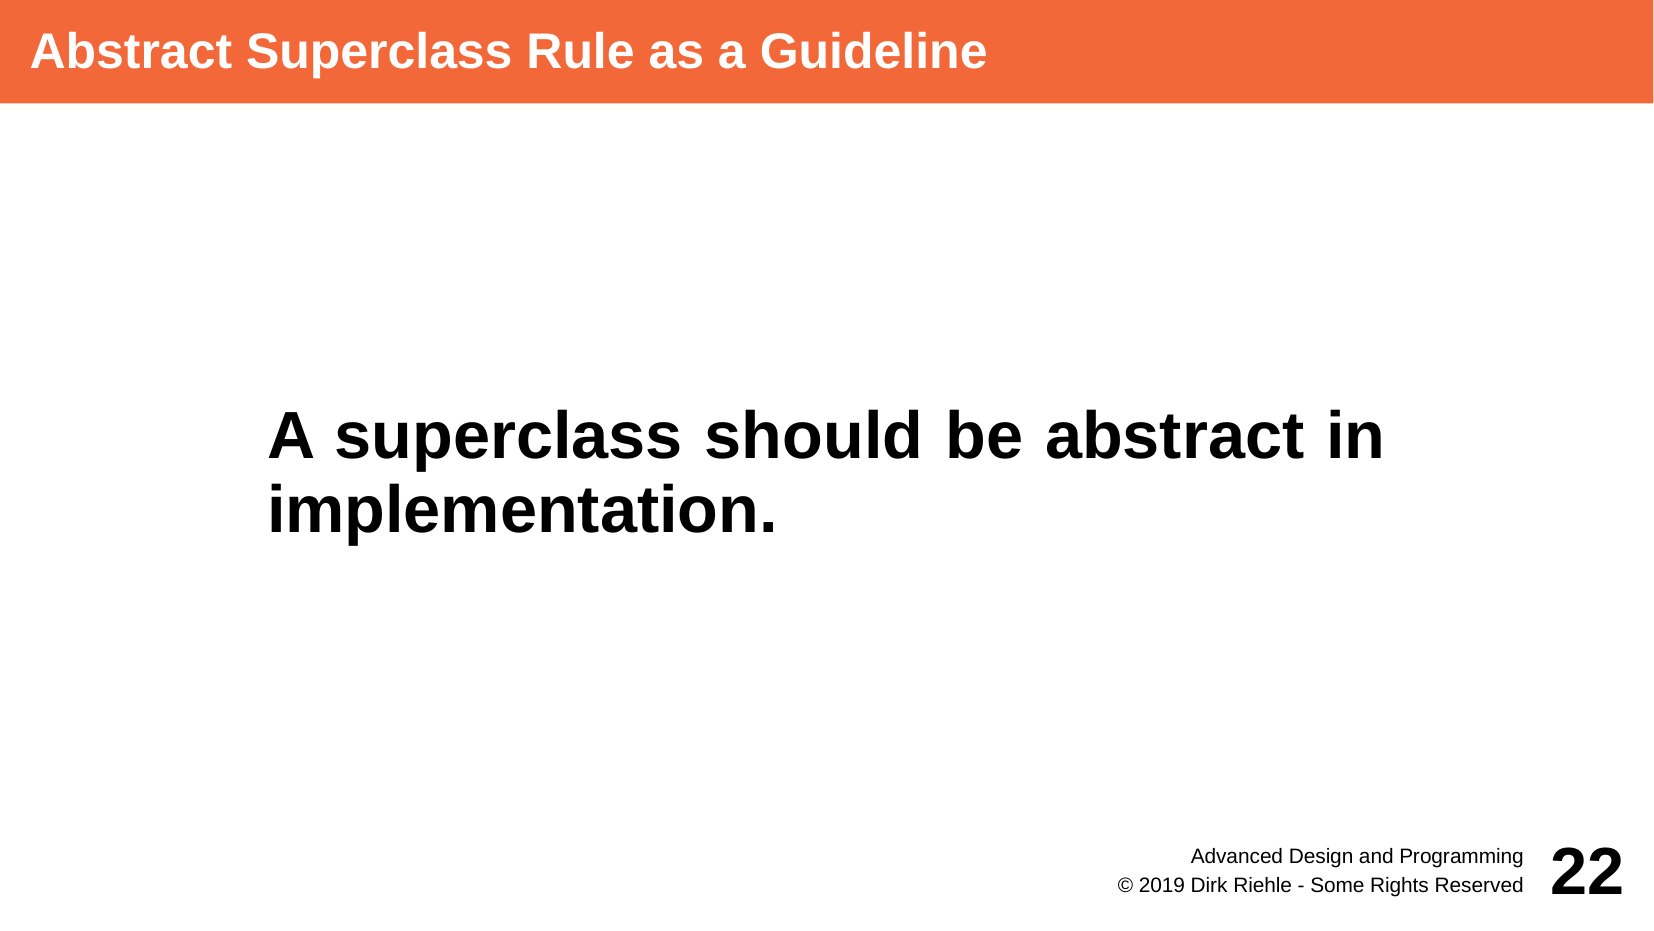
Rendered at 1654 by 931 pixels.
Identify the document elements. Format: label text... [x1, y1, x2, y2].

title Abstract Superclass Rule as a Guideline [0, 0, 1654, 104]
subtitle A superclass should be abstract in implementation. [29, 132, 1625, 813]
